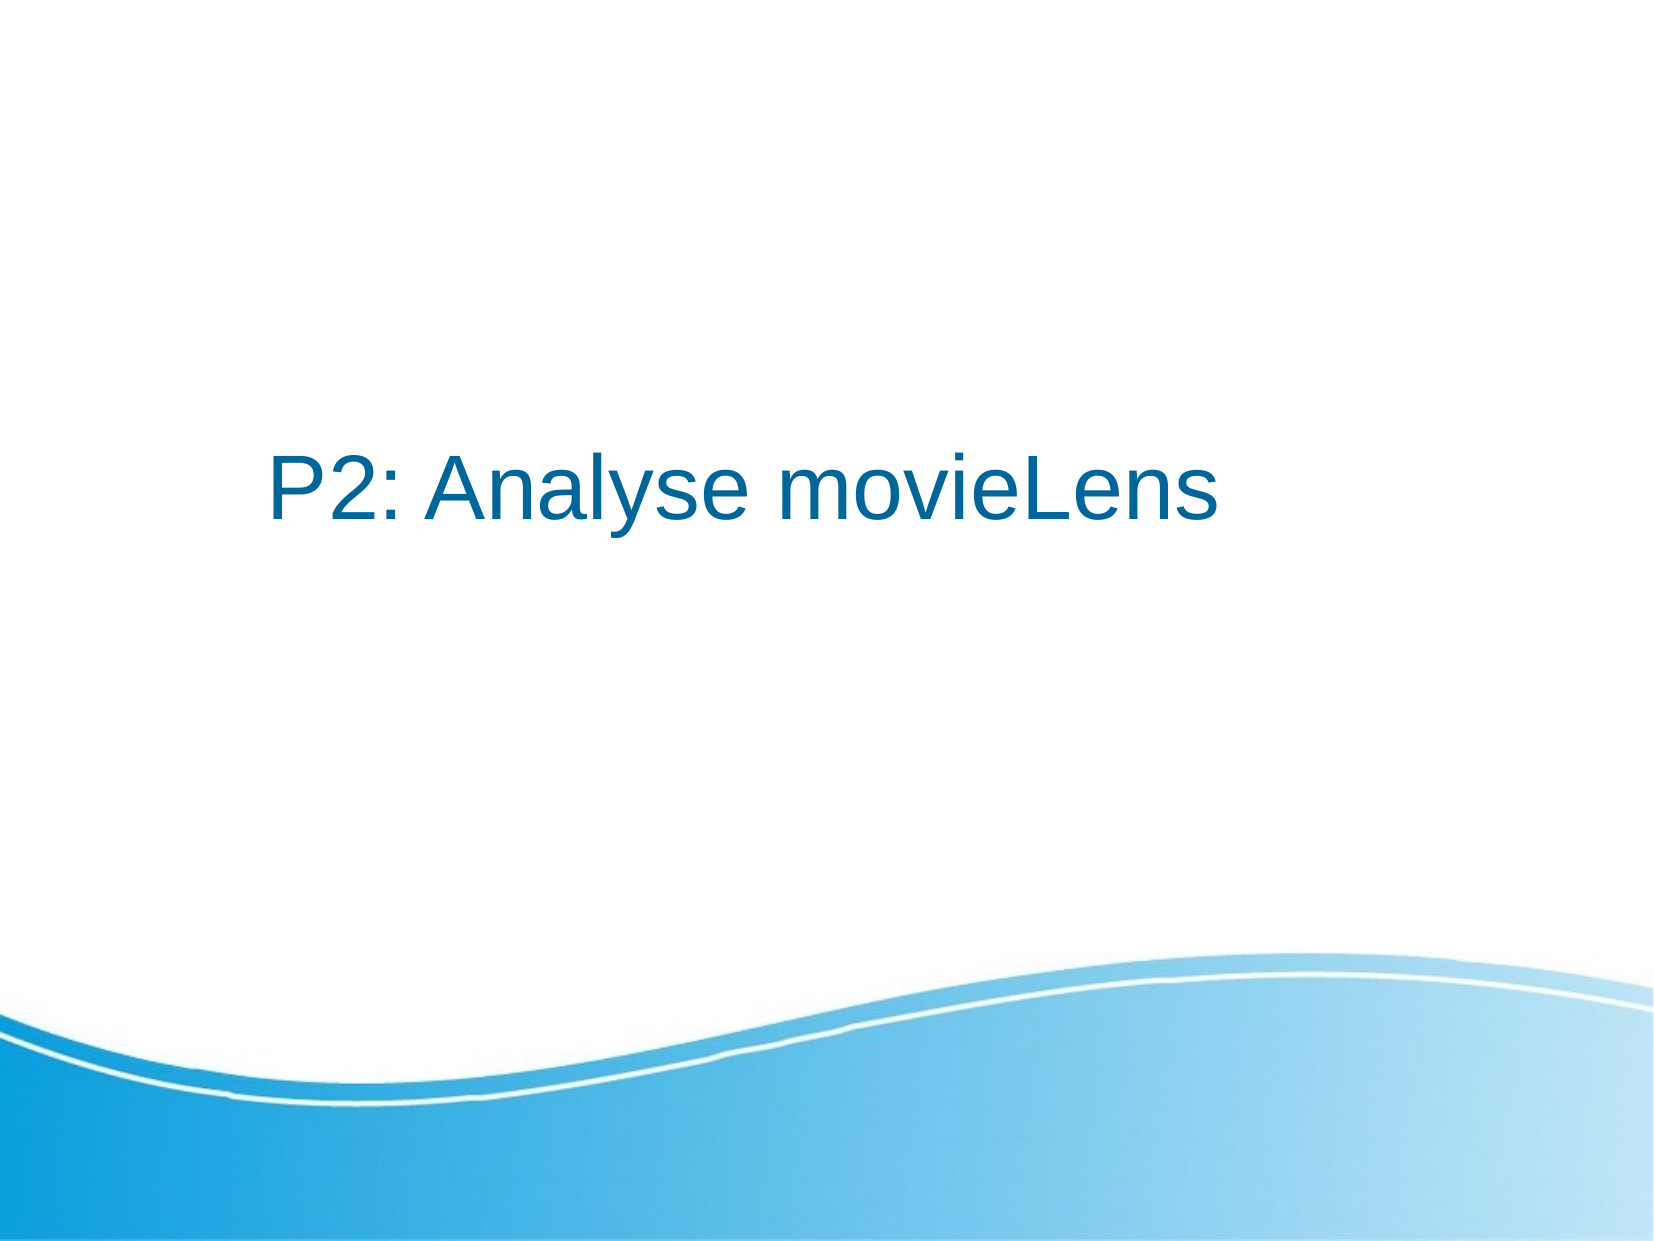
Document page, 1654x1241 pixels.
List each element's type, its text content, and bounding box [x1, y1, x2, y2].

picture [0, 952, 1654, 1241]
title P2: Analyse movieLens [0, 384, 1489, 592]
